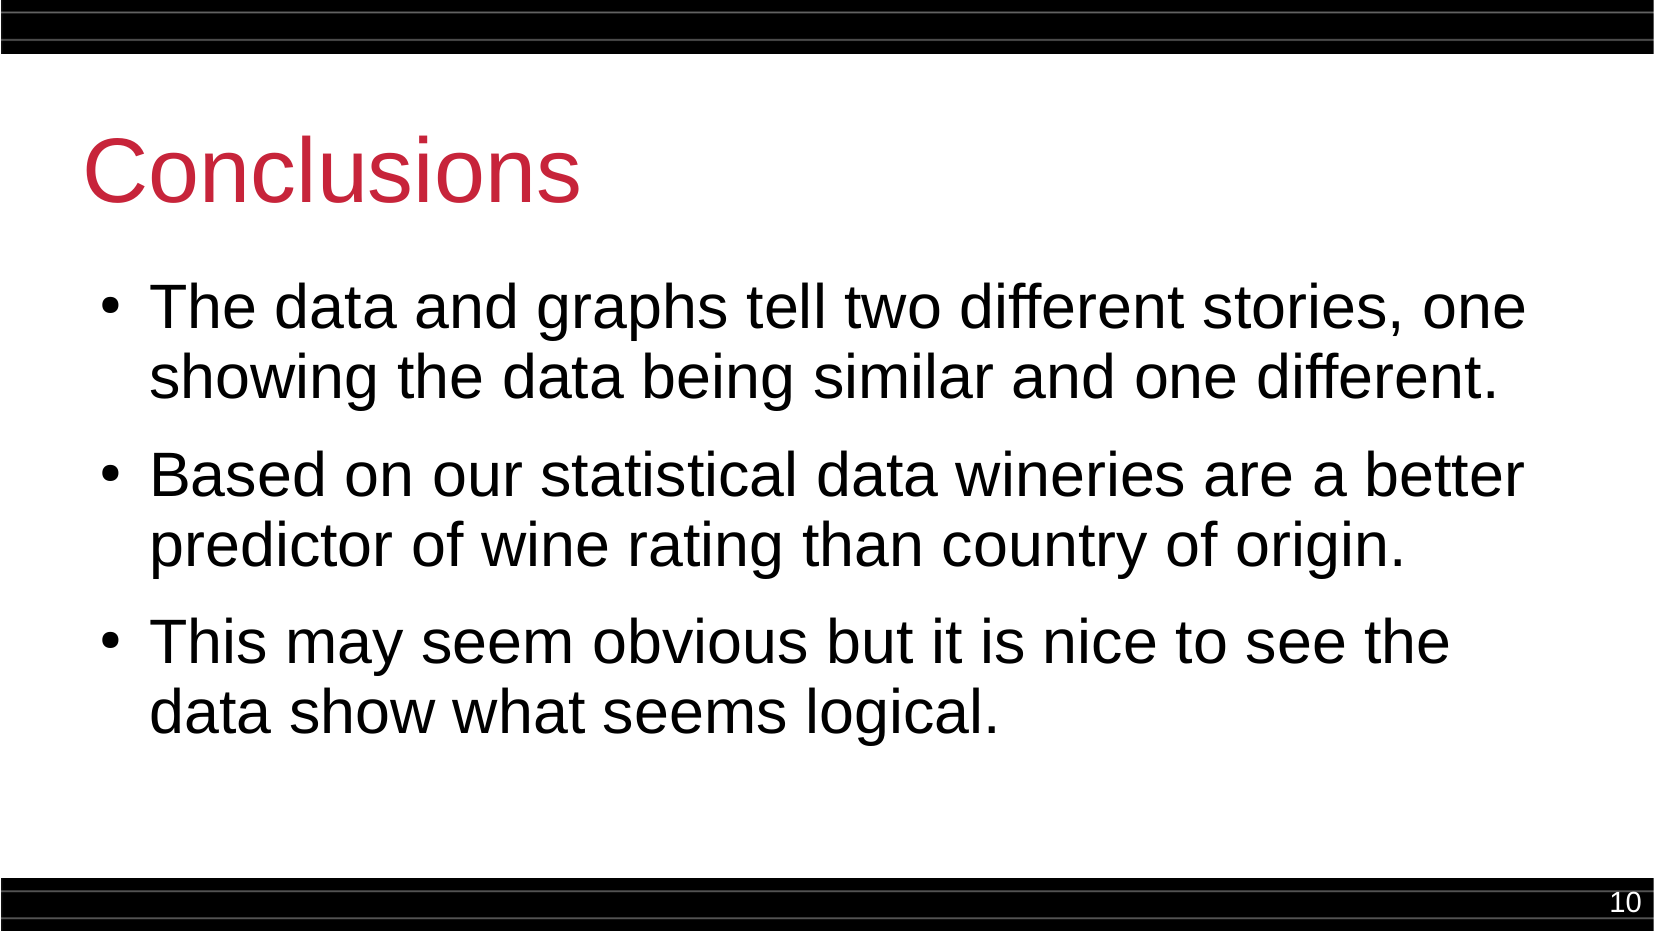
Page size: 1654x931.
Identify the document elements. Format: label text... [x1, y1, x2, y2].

picture [1, 878, 1654, 931]
list The data and graphs tell two different stories, one showing the data being similar and one different. Based on our statistical data wineries are a better predictor of wine rating than country of origin. This may seem obvious but it is nice to see the data show what seems logical. [82, 271, 1571, 758]
title Conclusions [82, 92, 1571, 249]
picture [1, 0, 1654, 54]
